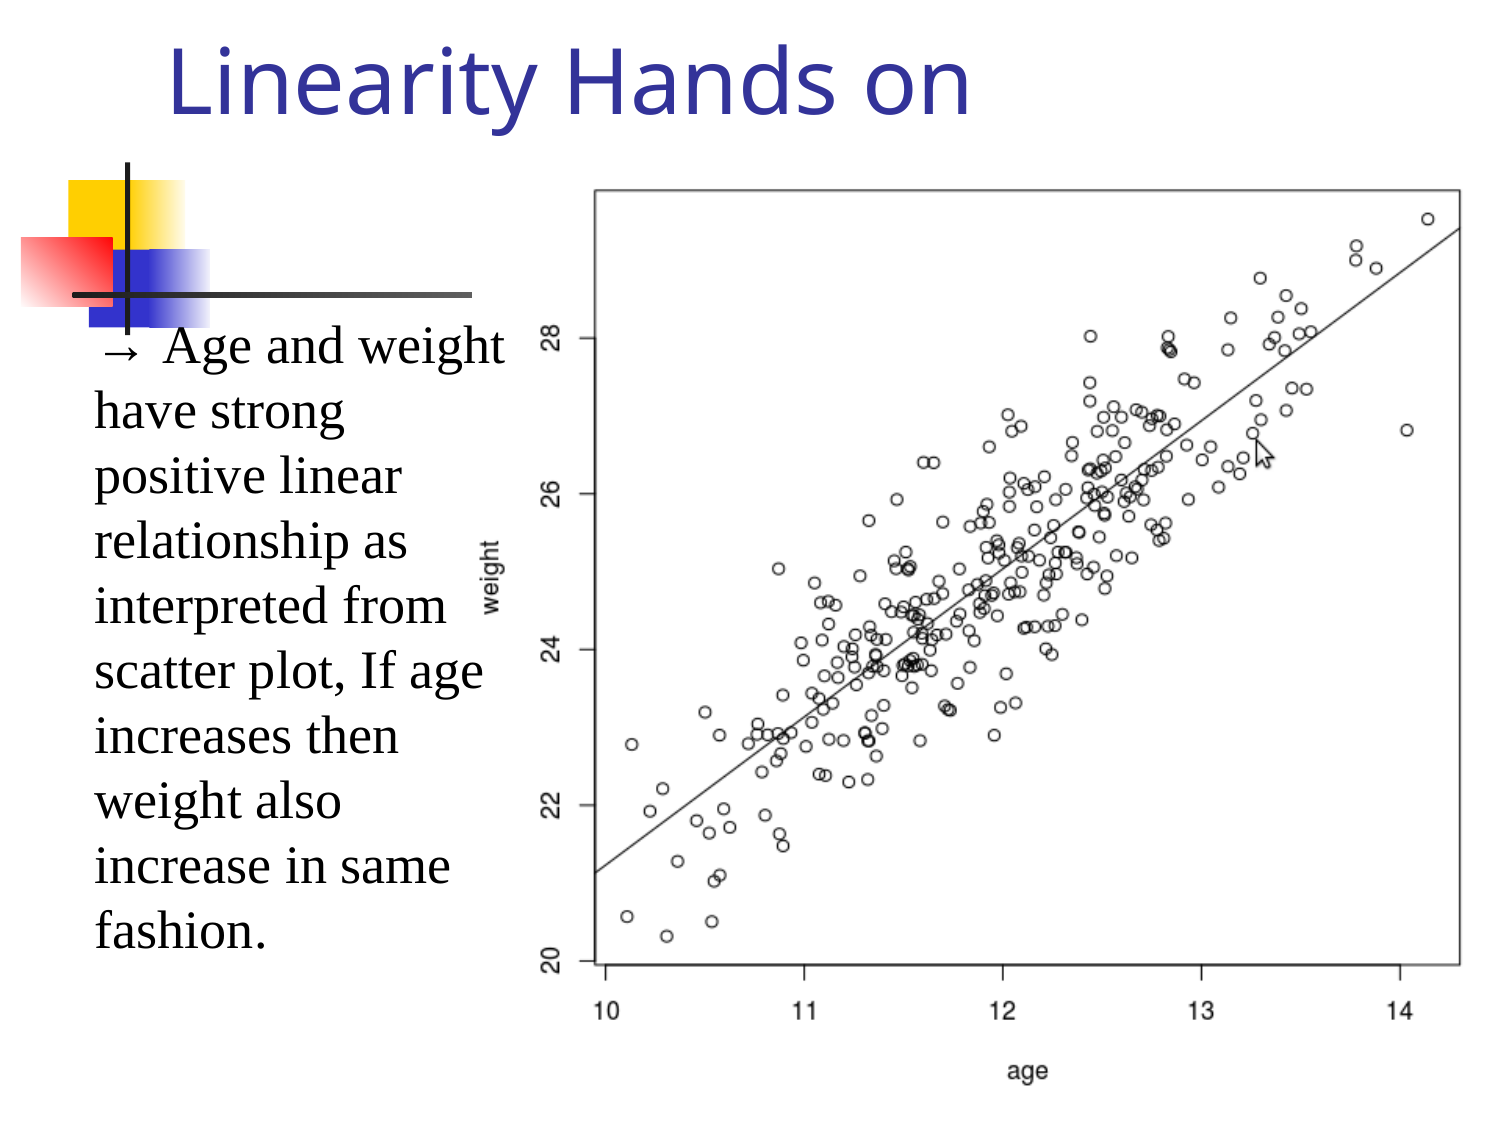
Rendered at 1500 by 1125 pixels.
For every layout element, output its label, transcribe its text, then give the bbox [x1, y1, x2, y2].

picture [472, 177, 1478, 1106]
title Linearity Hands on [150, 0, 1430, 141]
list → Age and weight have strong positive linear relationship as interpreted from scatter plot, If age increases then weight also increase in same fashion. [23, 236, 532, 1075]
